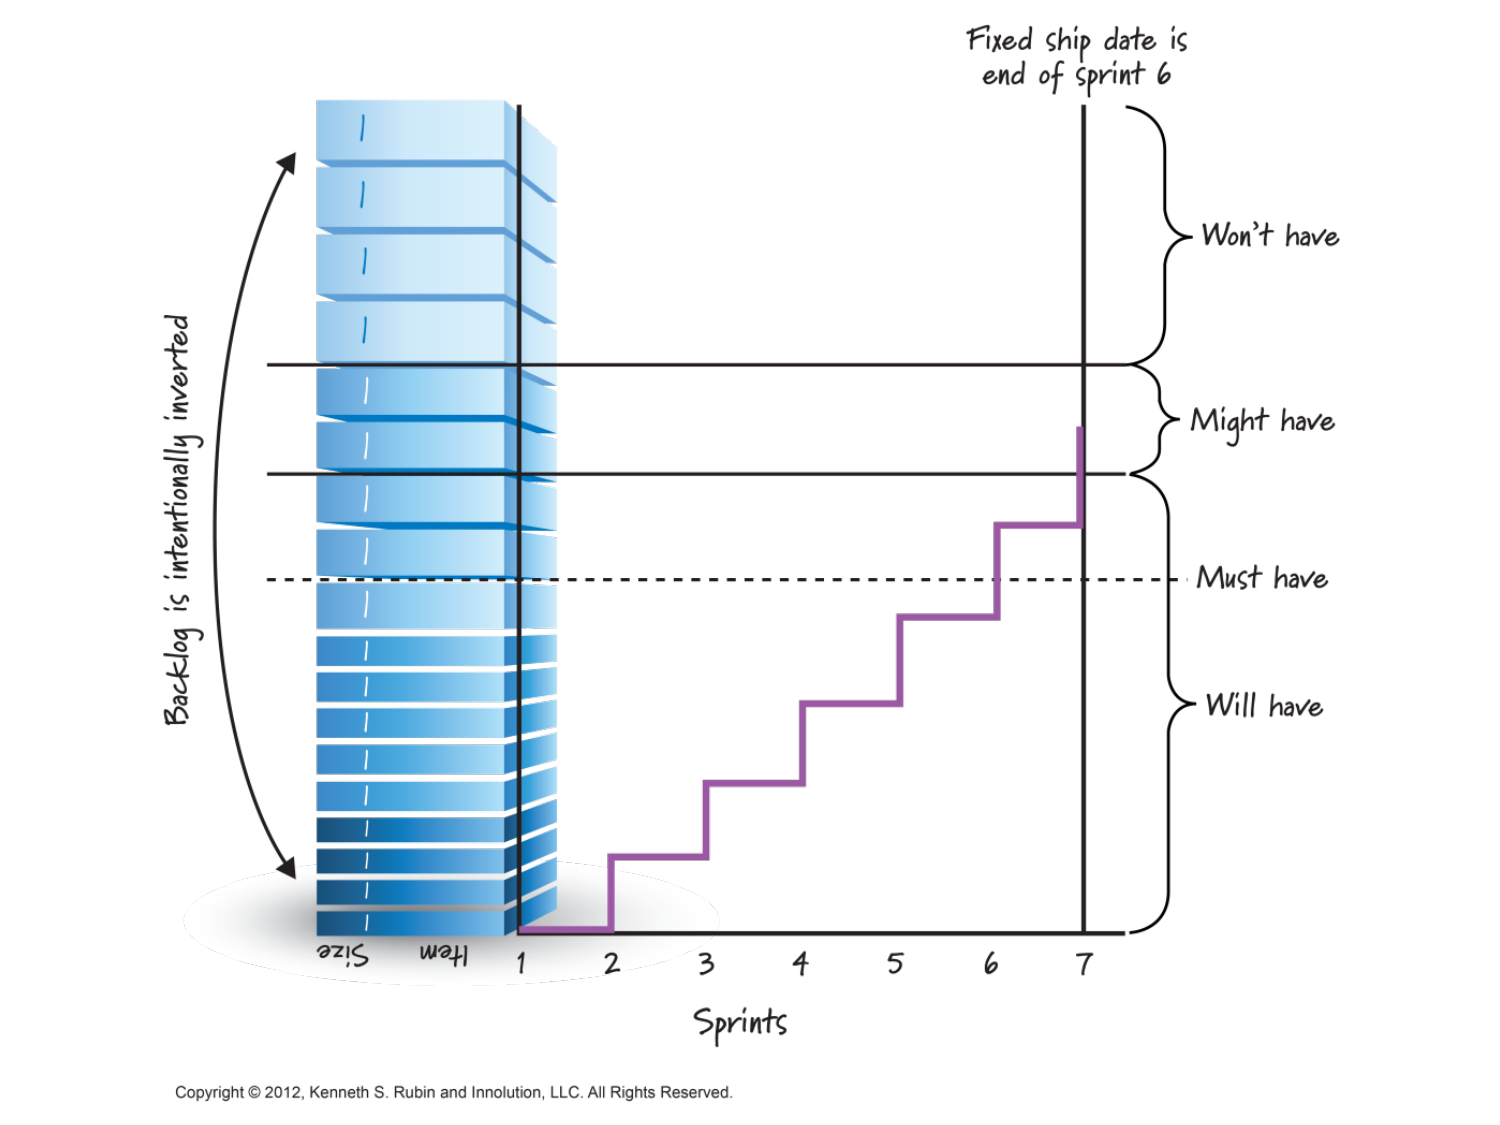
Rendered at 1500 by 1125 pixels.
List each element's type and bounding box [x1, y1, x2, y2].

picture [160, 22, 1340, 1103]
